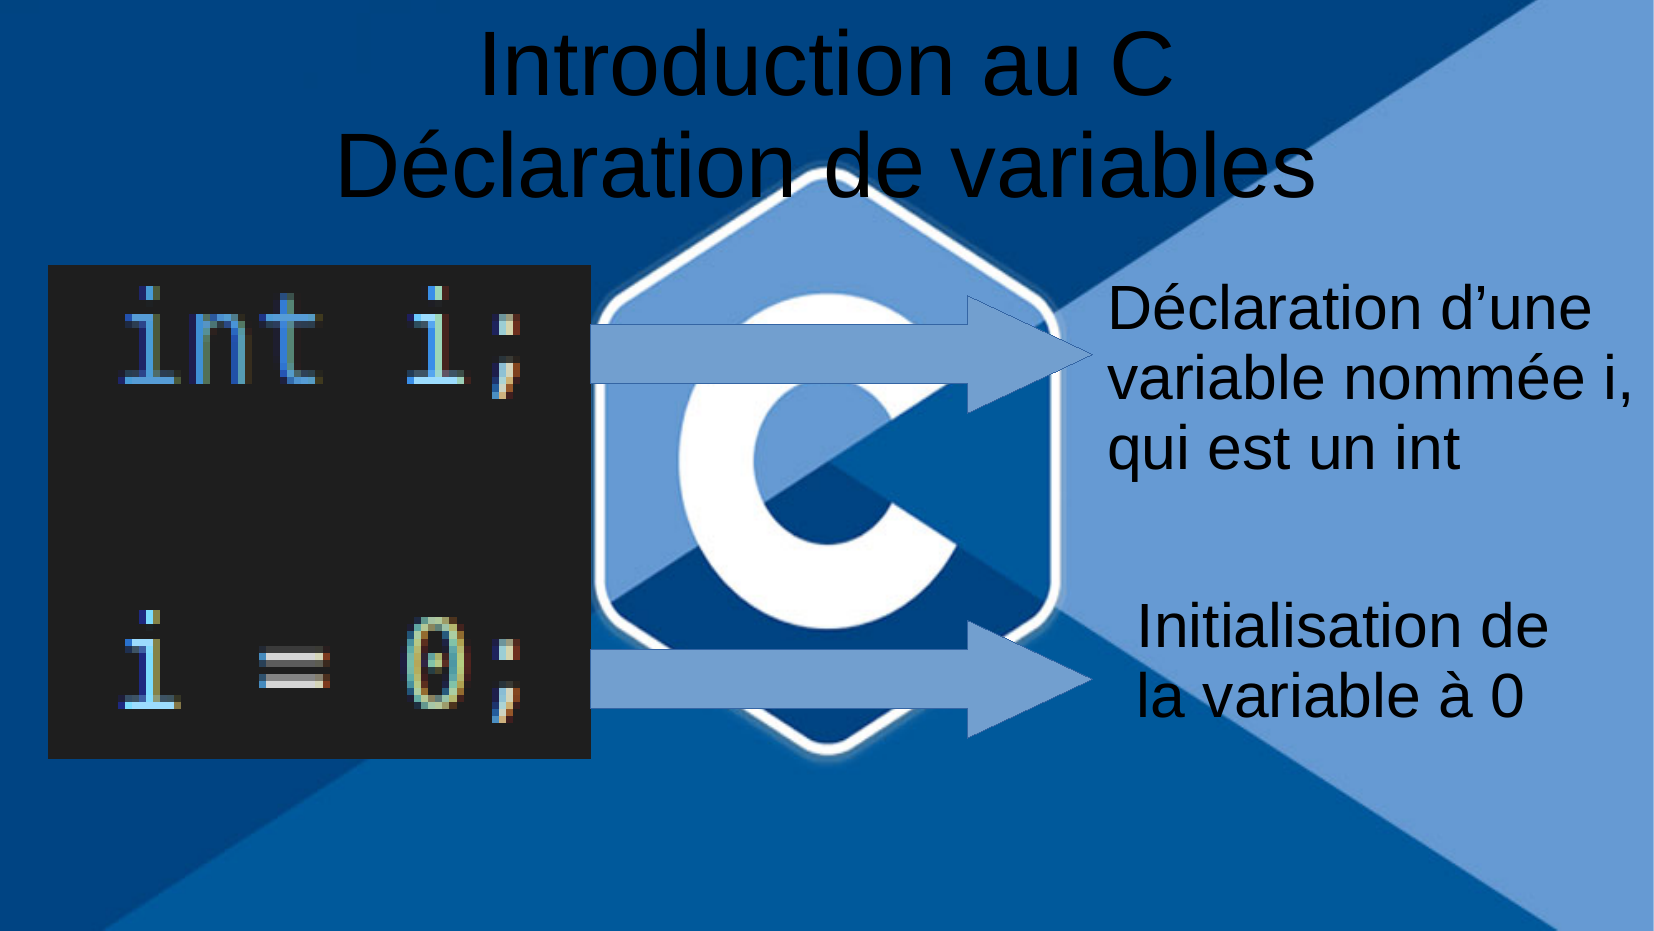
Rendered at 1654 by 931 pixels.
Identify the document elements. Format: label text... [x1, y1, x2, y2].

title Introduction au C Déclaration de variables [82, 12, 1571, 218]
text_box Initialisation de la variable à 0 [1122, 583, 1625, 739]
picture [0, 0, 1654, 931]
text_box Déclaration d’une variable nommée i, qui est un int [1092, 265, 1654, 490]
text_box [590, 620, 1093, 739]
text_box [590, 295, 1092, 414]
